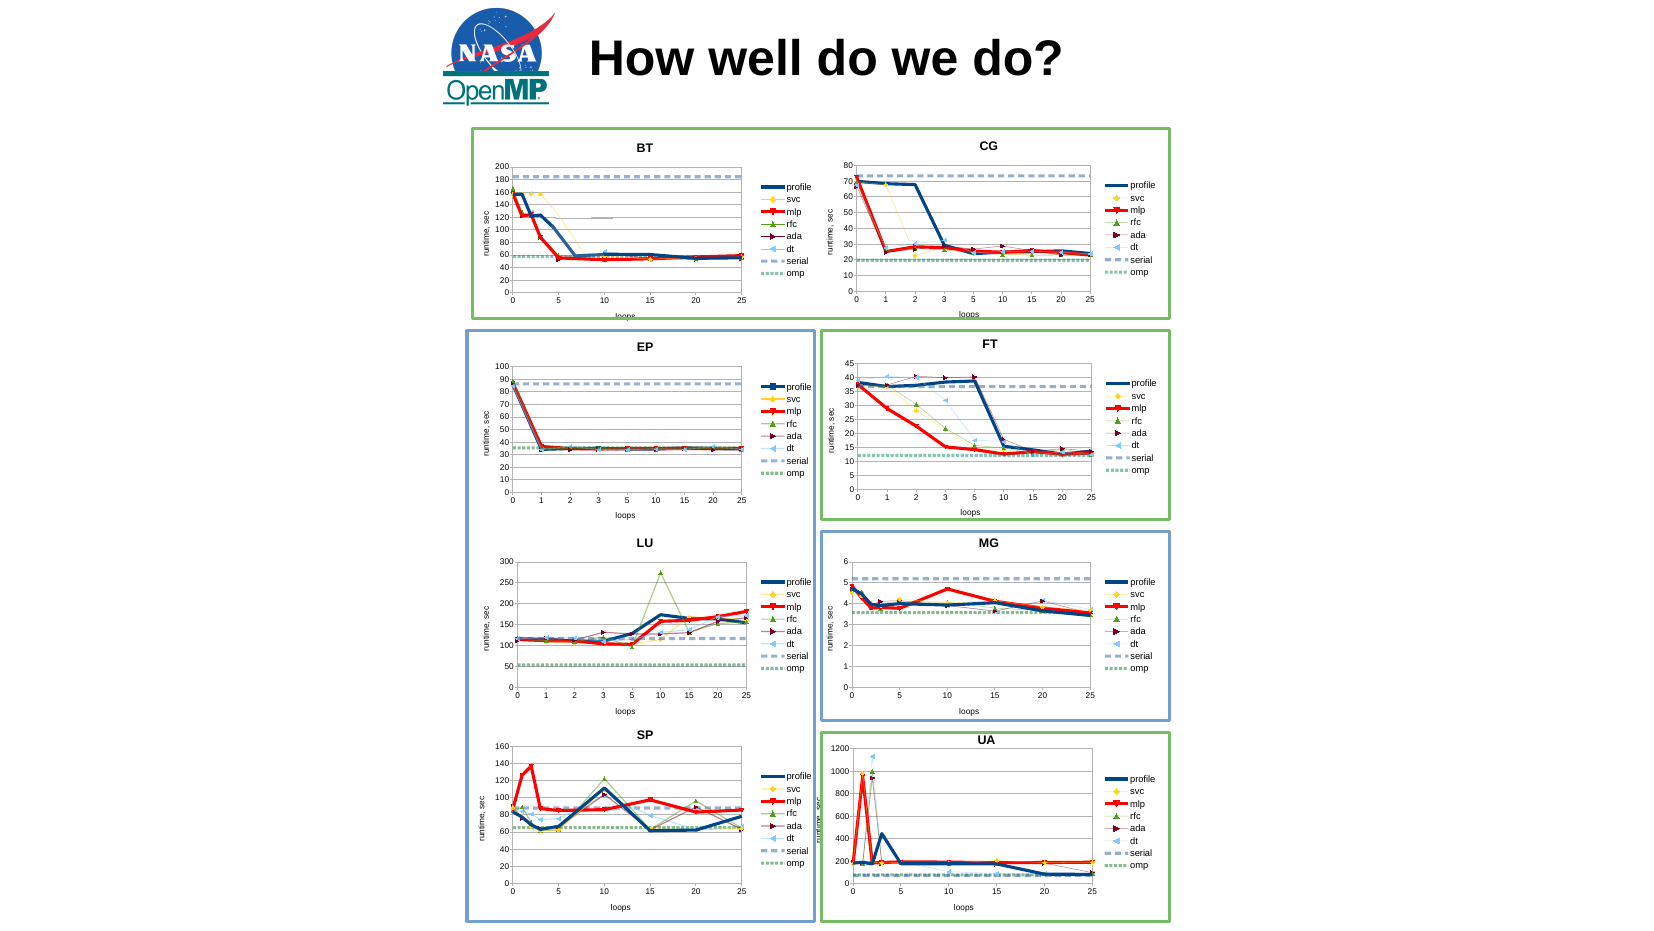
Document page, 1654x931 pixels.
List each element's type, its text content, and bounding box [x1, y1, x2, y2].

picture [823, 533, 1163, 719]
picture [474, 130, 1163, 317]
picture [823, 734, 1163, 920]
picture [823, 332, 1163, 518]
picture [472, 332, 813, 920]
picture [472, 320, 1163, 922]
text_box How well do we do? [0, 0, 1654, 116]
